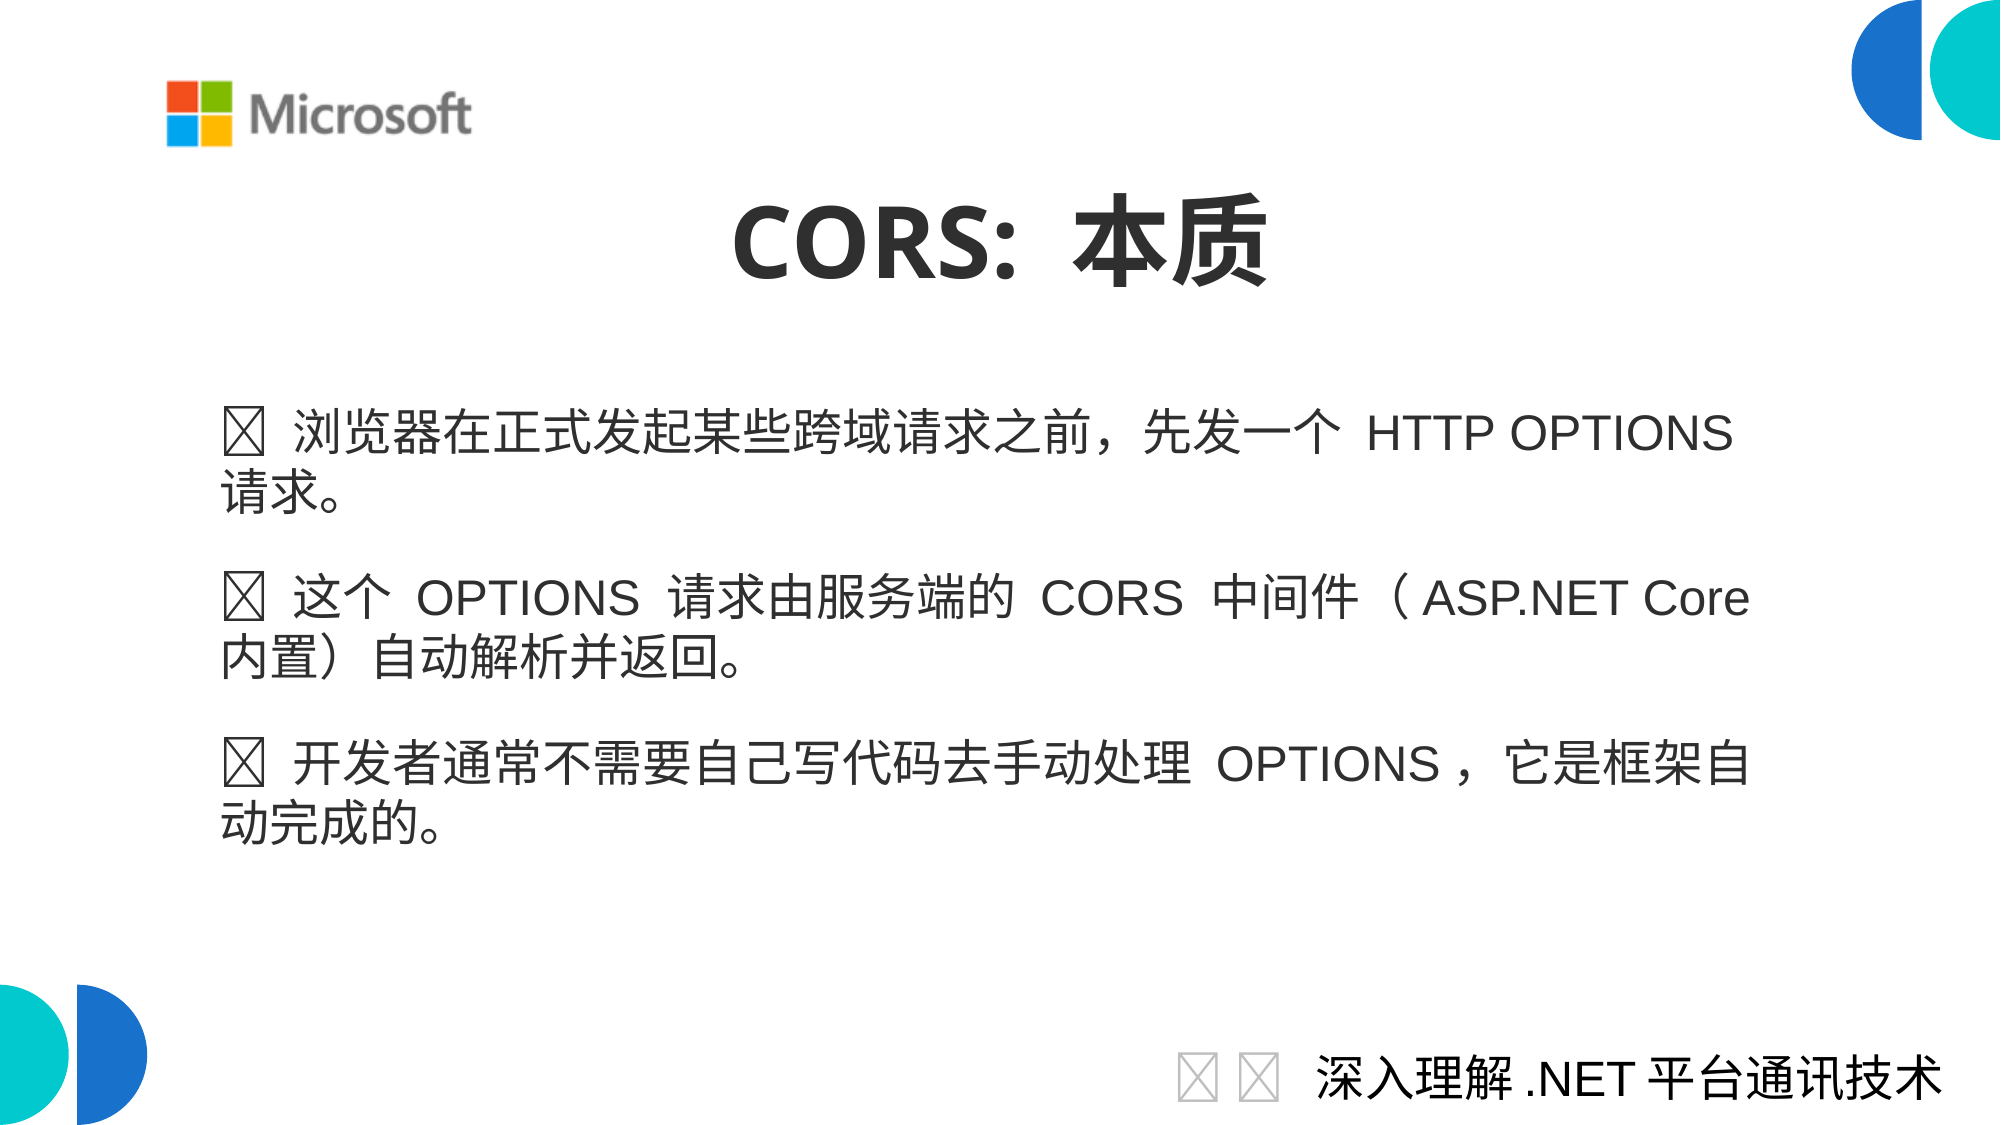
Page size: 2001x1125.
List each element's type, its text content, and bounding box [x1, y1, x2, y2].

subtitle 🚀 🚀 深入理解.NET平台通讯技术 [1173, 1046, 1952, 1107]
text_box 🚀 浏览器在正式发起某些跨域请求之前，先发一个 HTTP OPTIONS 请求。 🚀 这个 OPTIONS 请求由服务端的 CORS 中间件（ASP.NET Core 内置）自动解析并返回。 🚀 开发者通常不需要自己写代码去手动处理 OPTIONS，它是框架自动完成的。 [204, 392, 1817, 867]
title CORS: 本质 [138, 145, 1862, 332]
picture [85, 41, 552, 189]
